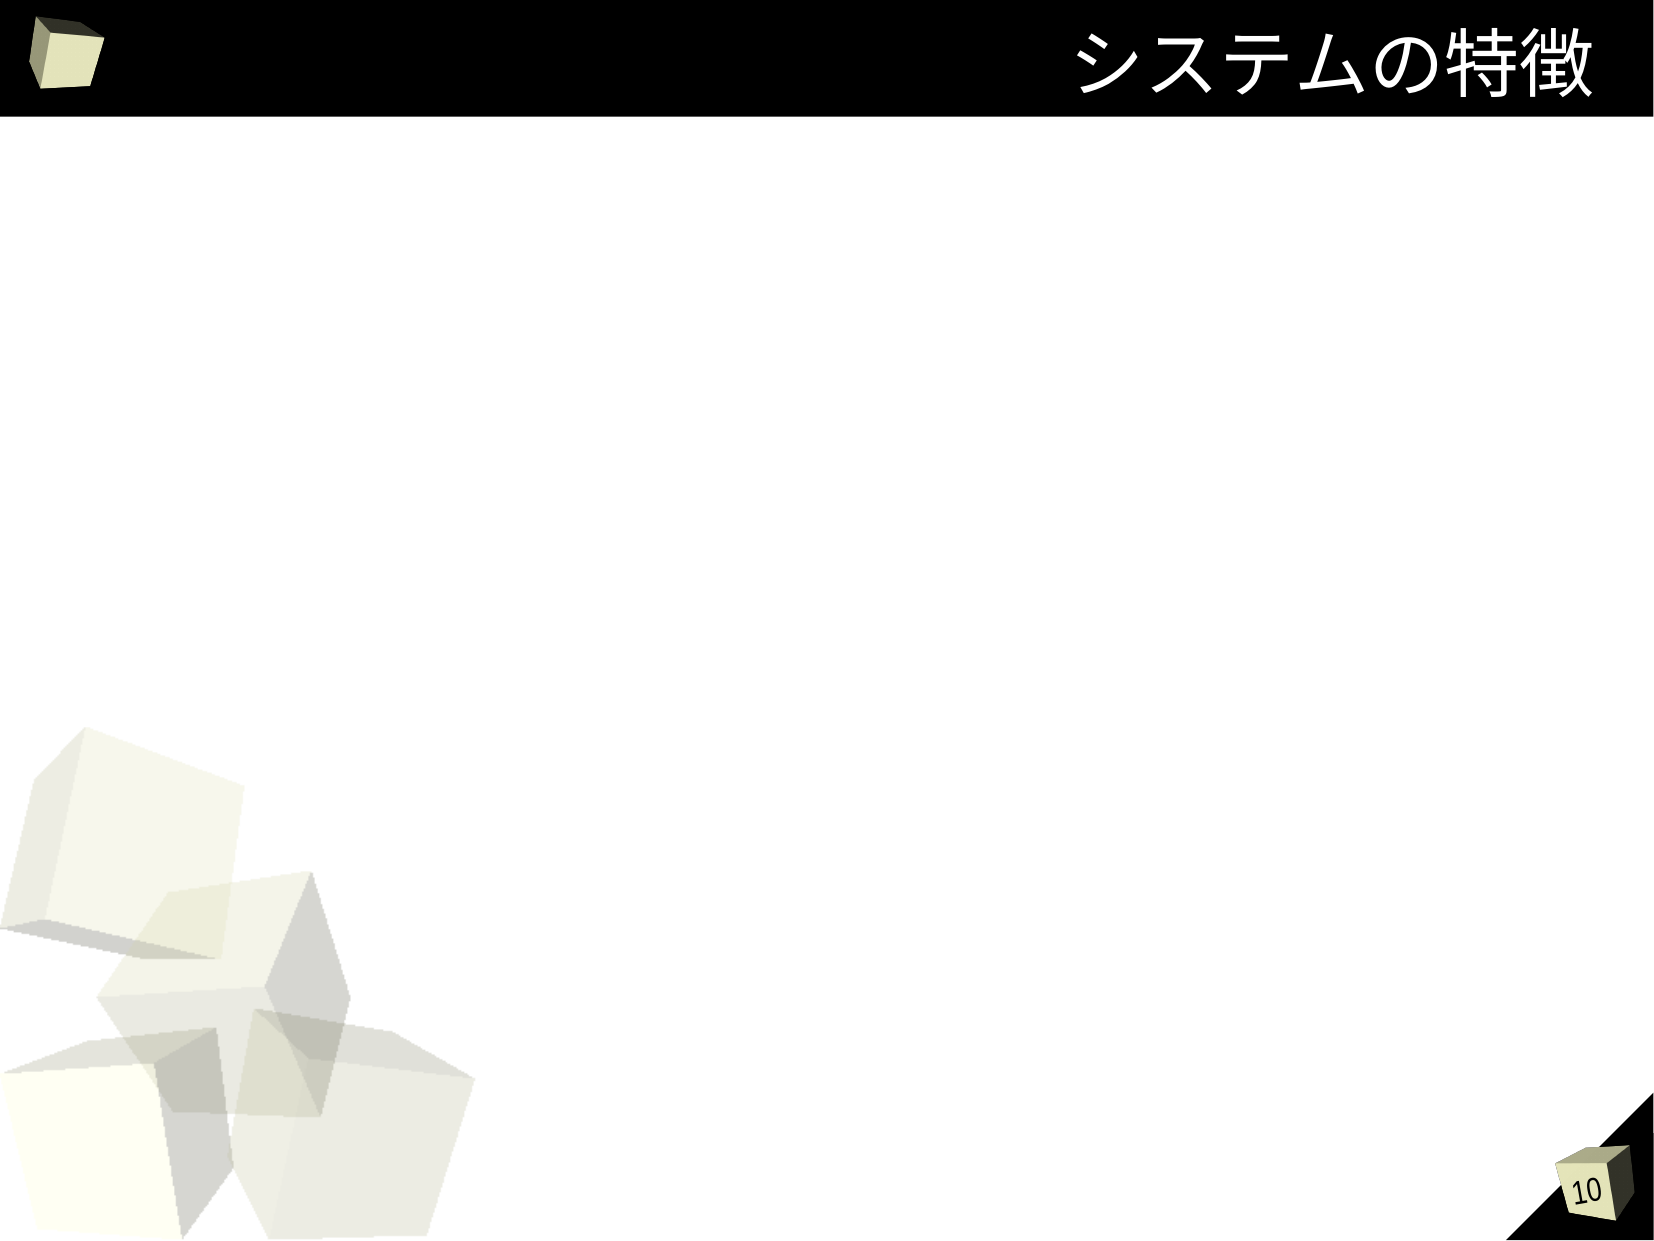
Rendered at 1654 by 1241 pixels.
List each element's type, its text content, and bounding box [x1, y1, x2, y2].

title システムの特徴 [118, 0, 1595, 119]
picture [0, 726, 477, 1241]
